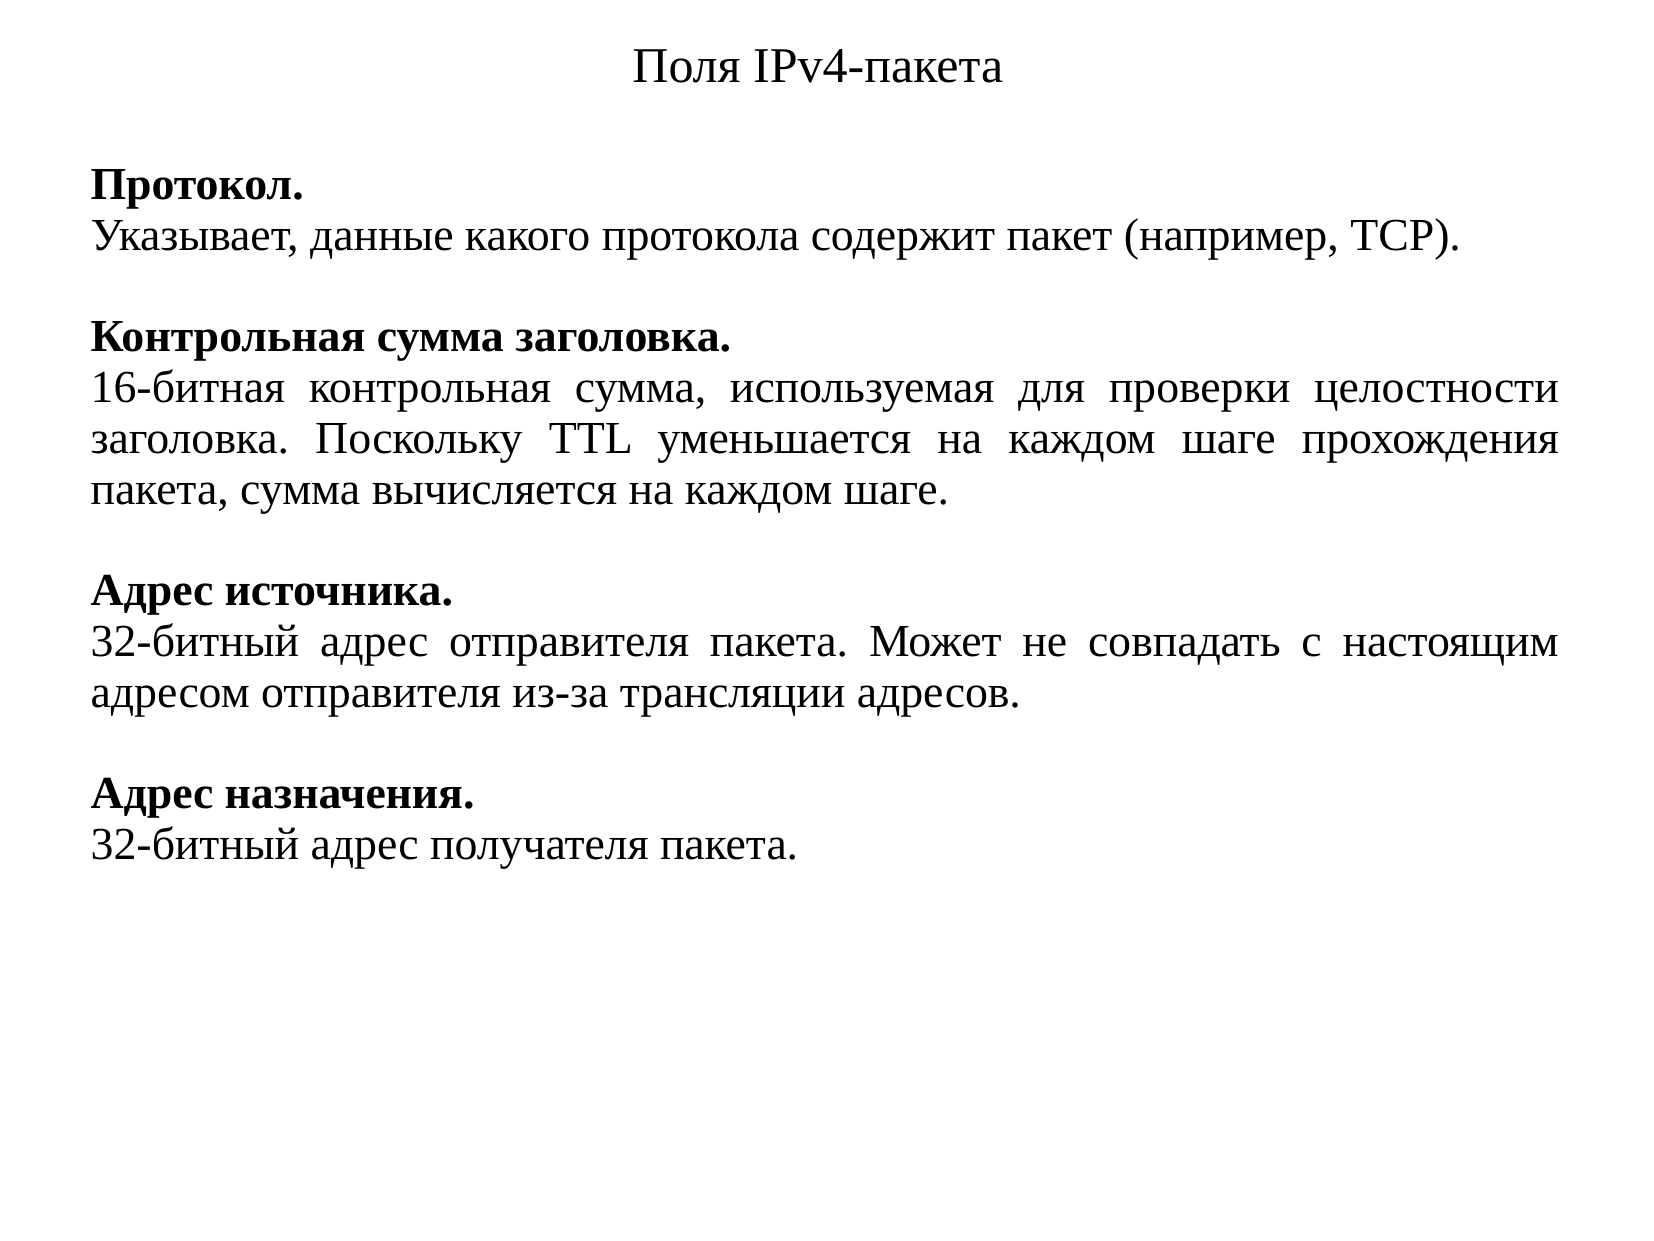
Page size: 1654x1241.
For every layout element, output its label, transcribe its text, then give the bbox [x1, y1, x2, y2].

text_box Протокол. Указывает, данные какого протокола содержит пакет (например, TCP). Контрольная сумма заголовка. 16-битная контрольная сумма, используемая для проверки целостности заголовка. Поскольку TTL уменьшается на каждом шаге прохождения пакета, сумма вычисляется на каждом шаге. Адрес источника. 32-битный адрес отправителя пакета. Может не совпадать с настоящим адресом отправителя из-за трансляции адресов. Адрес назначения. 32-битный адрес получателя пакета. [75, 151, 1576, 1021]
text_box Поля IPv4-пакета [617, 30, 1019, 101]
